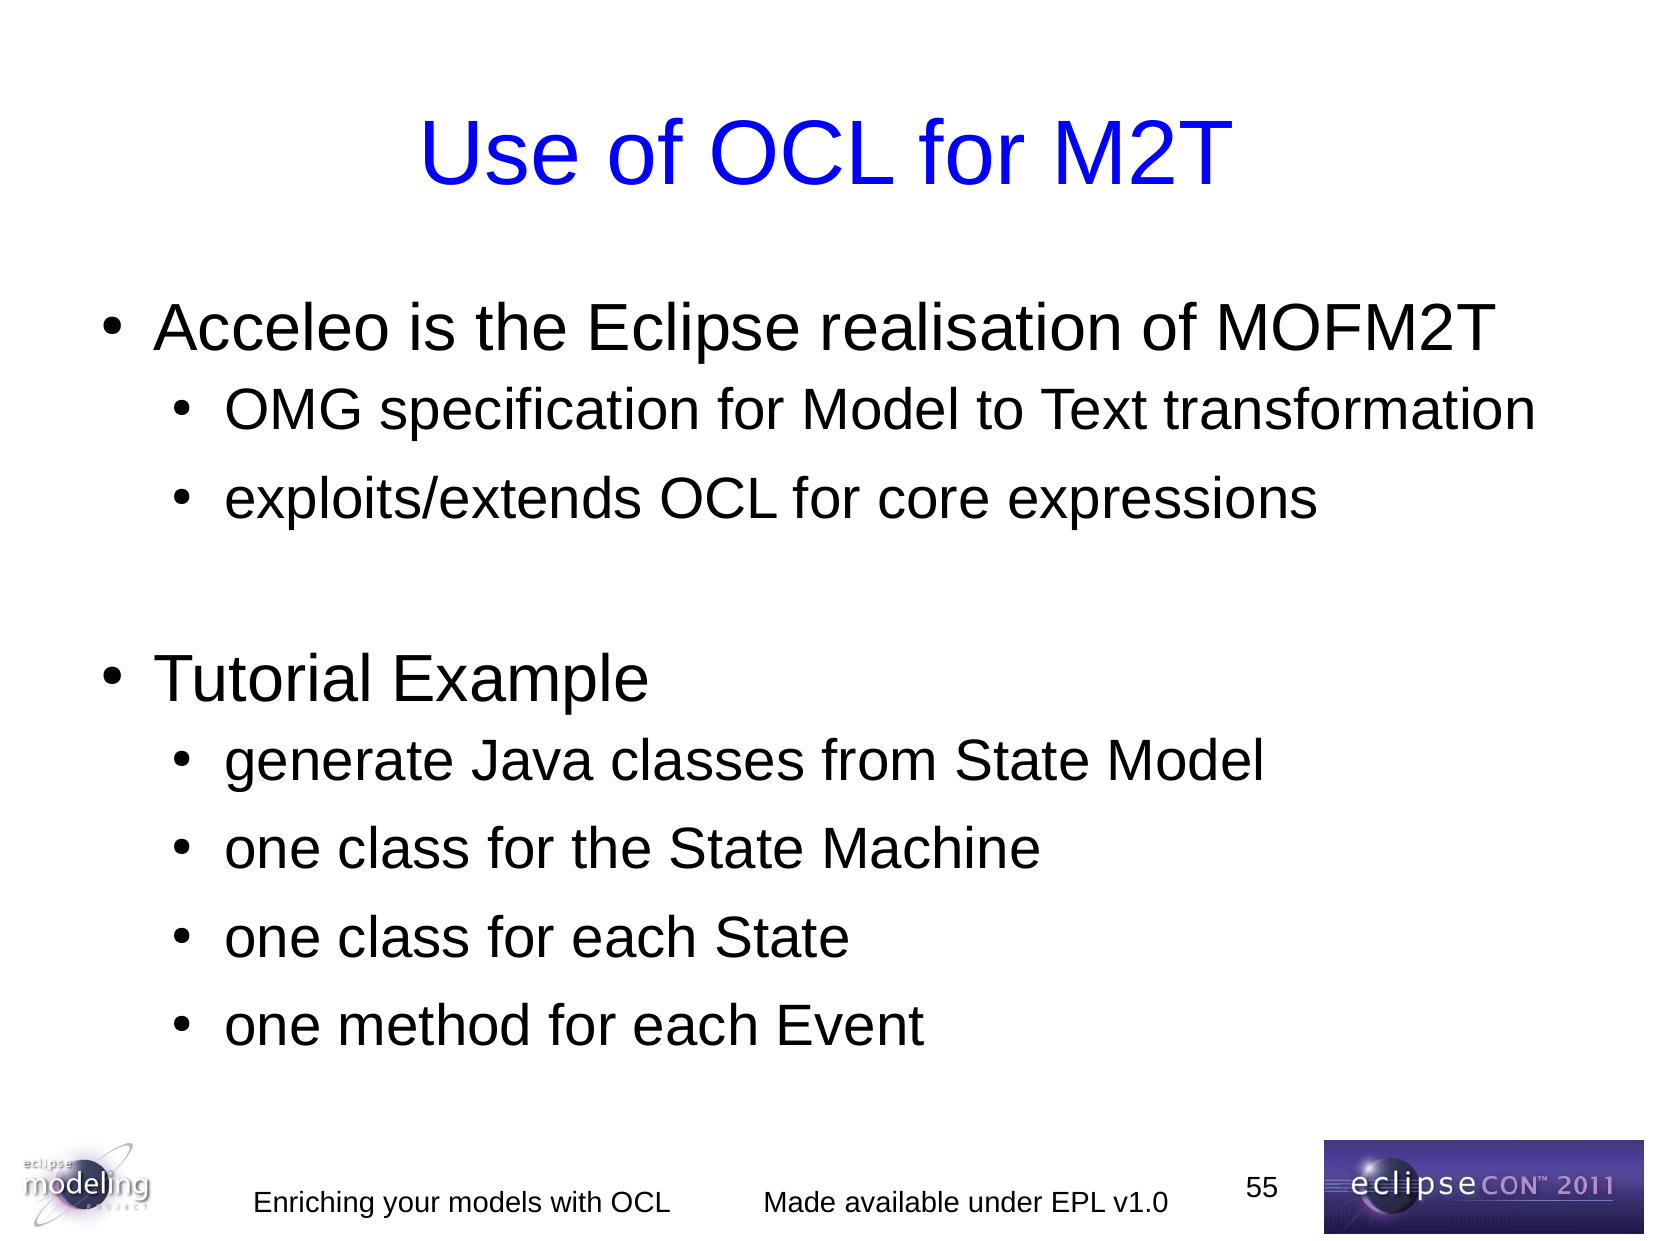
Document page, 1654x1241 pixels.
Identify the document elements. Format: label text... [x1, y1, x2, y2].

title Use of OCL for M2T [82, 56, 1571, 250]
list Acceleo is the Eclipse realisation of MOFM2T OMG specification for Model to Text transformation exploits/extends OCL for core expressions Tutorial Example generate Java classes from State Model one class for the State Machine one class for each State one method for each Event [82, 290, 1571, 1094]
picture [9, 1136, 156, 1235]
picture [1324, 1140, 1644, 1234]
